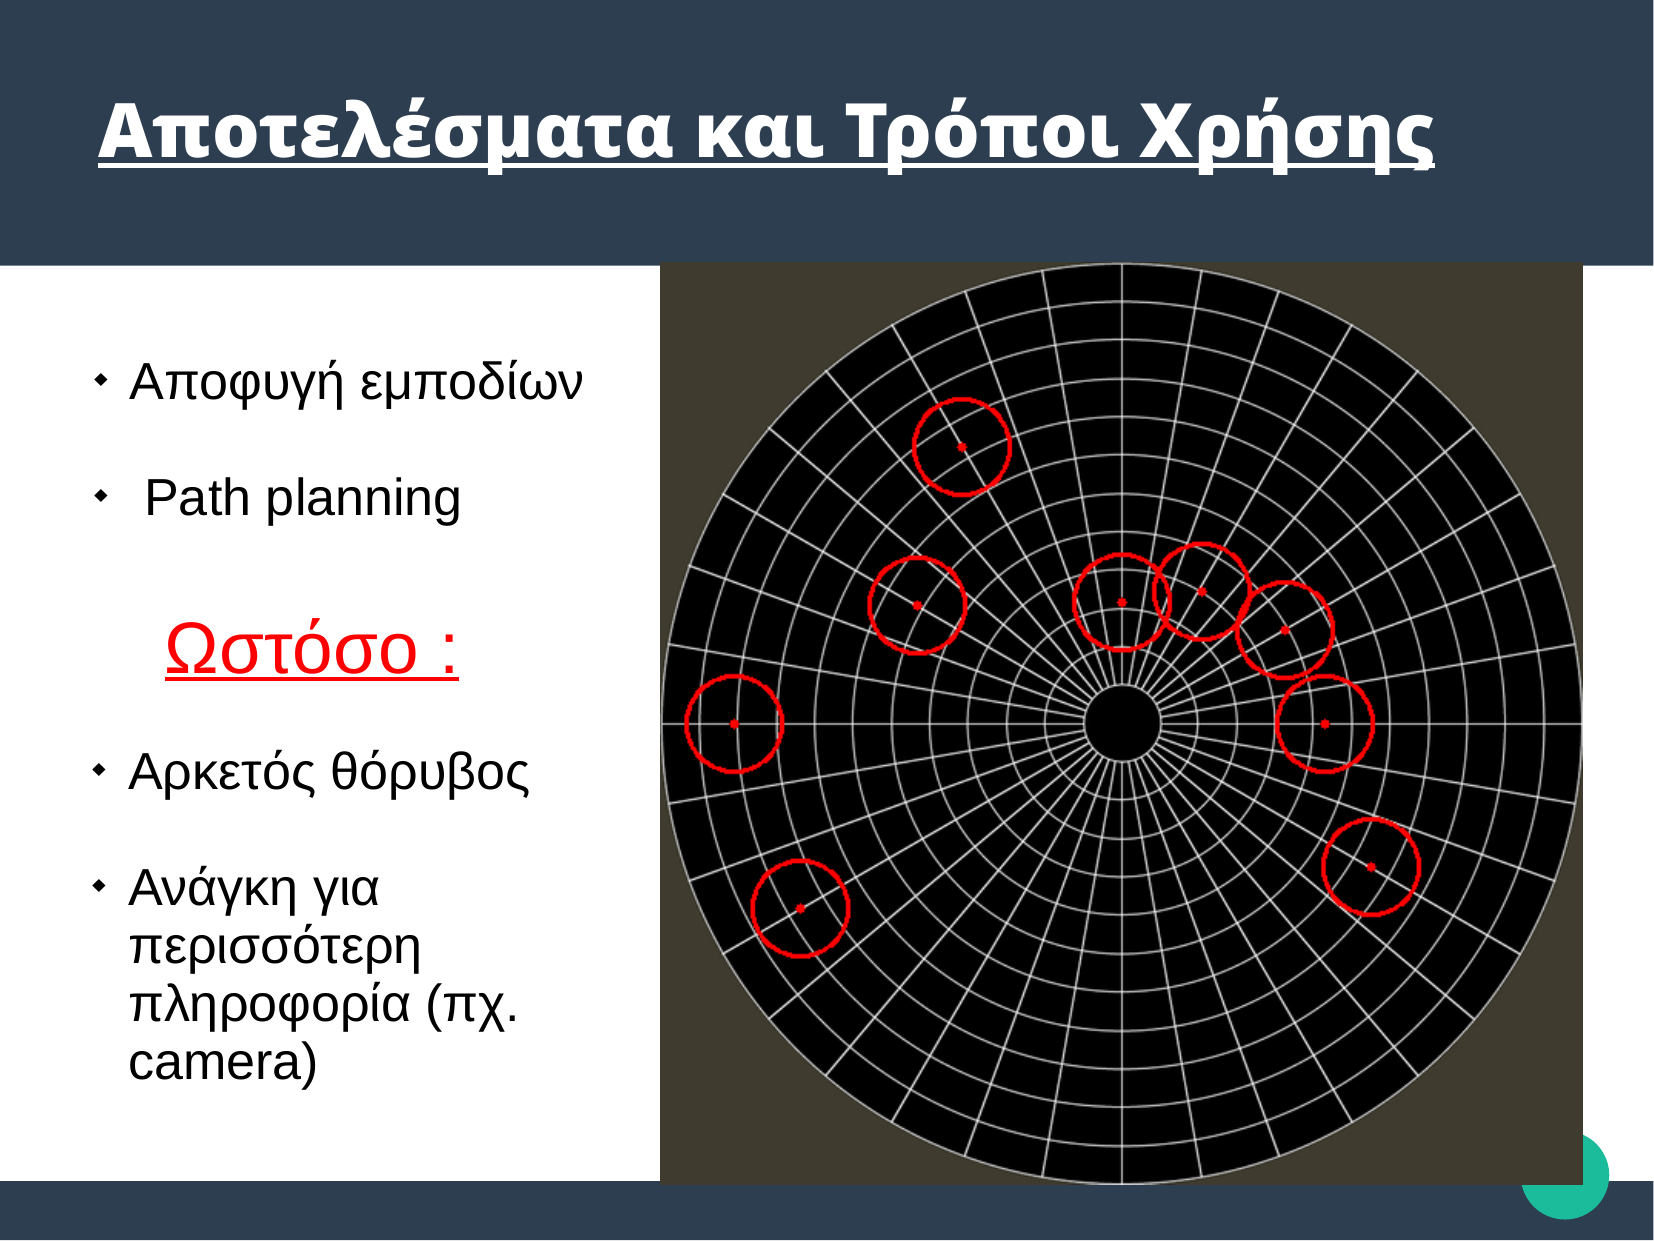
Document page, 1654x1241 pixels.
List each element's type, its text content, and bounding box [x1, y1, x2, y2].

title Αποτελέσματα και Τρόποι Χρήσης [59, 49, 1595, 207]
text_box Ωστόσο : [150, 600, 496, 735]
text_box Αποφυγή εμποδίων Path planning [79, 345, 601, 660]
picture [660, 262, 1583, 1186]
text_box Αρκετός θόρυβος Ανάγκη για περισσότερη πληροφορία (πχ. camera) [77, 735, 571, 1214]
